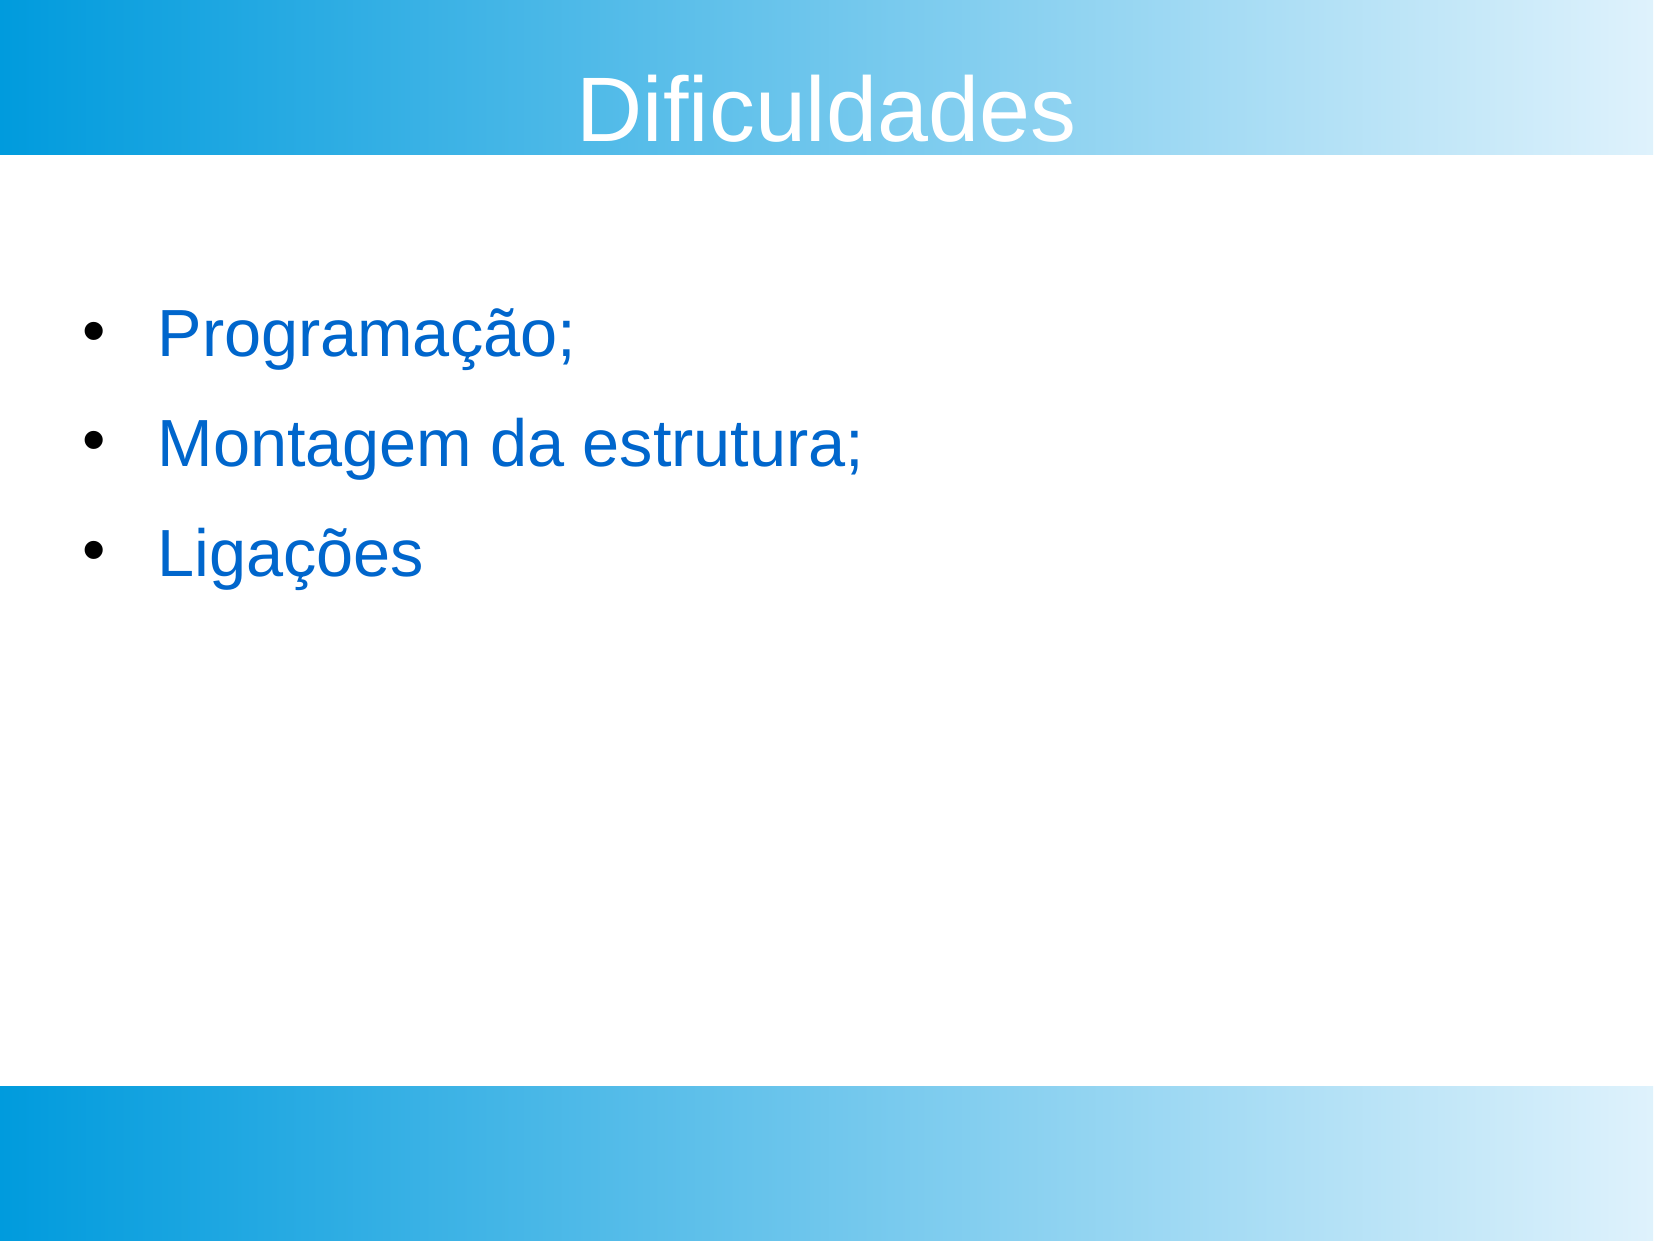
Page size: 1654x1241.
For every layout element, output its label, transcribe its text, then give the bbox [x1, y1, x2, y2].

list Programação; Montagem da estrutura; Ligações [82, 290, 1571, 1010]
title Dificuldades [82, 49, 1571, 155]
